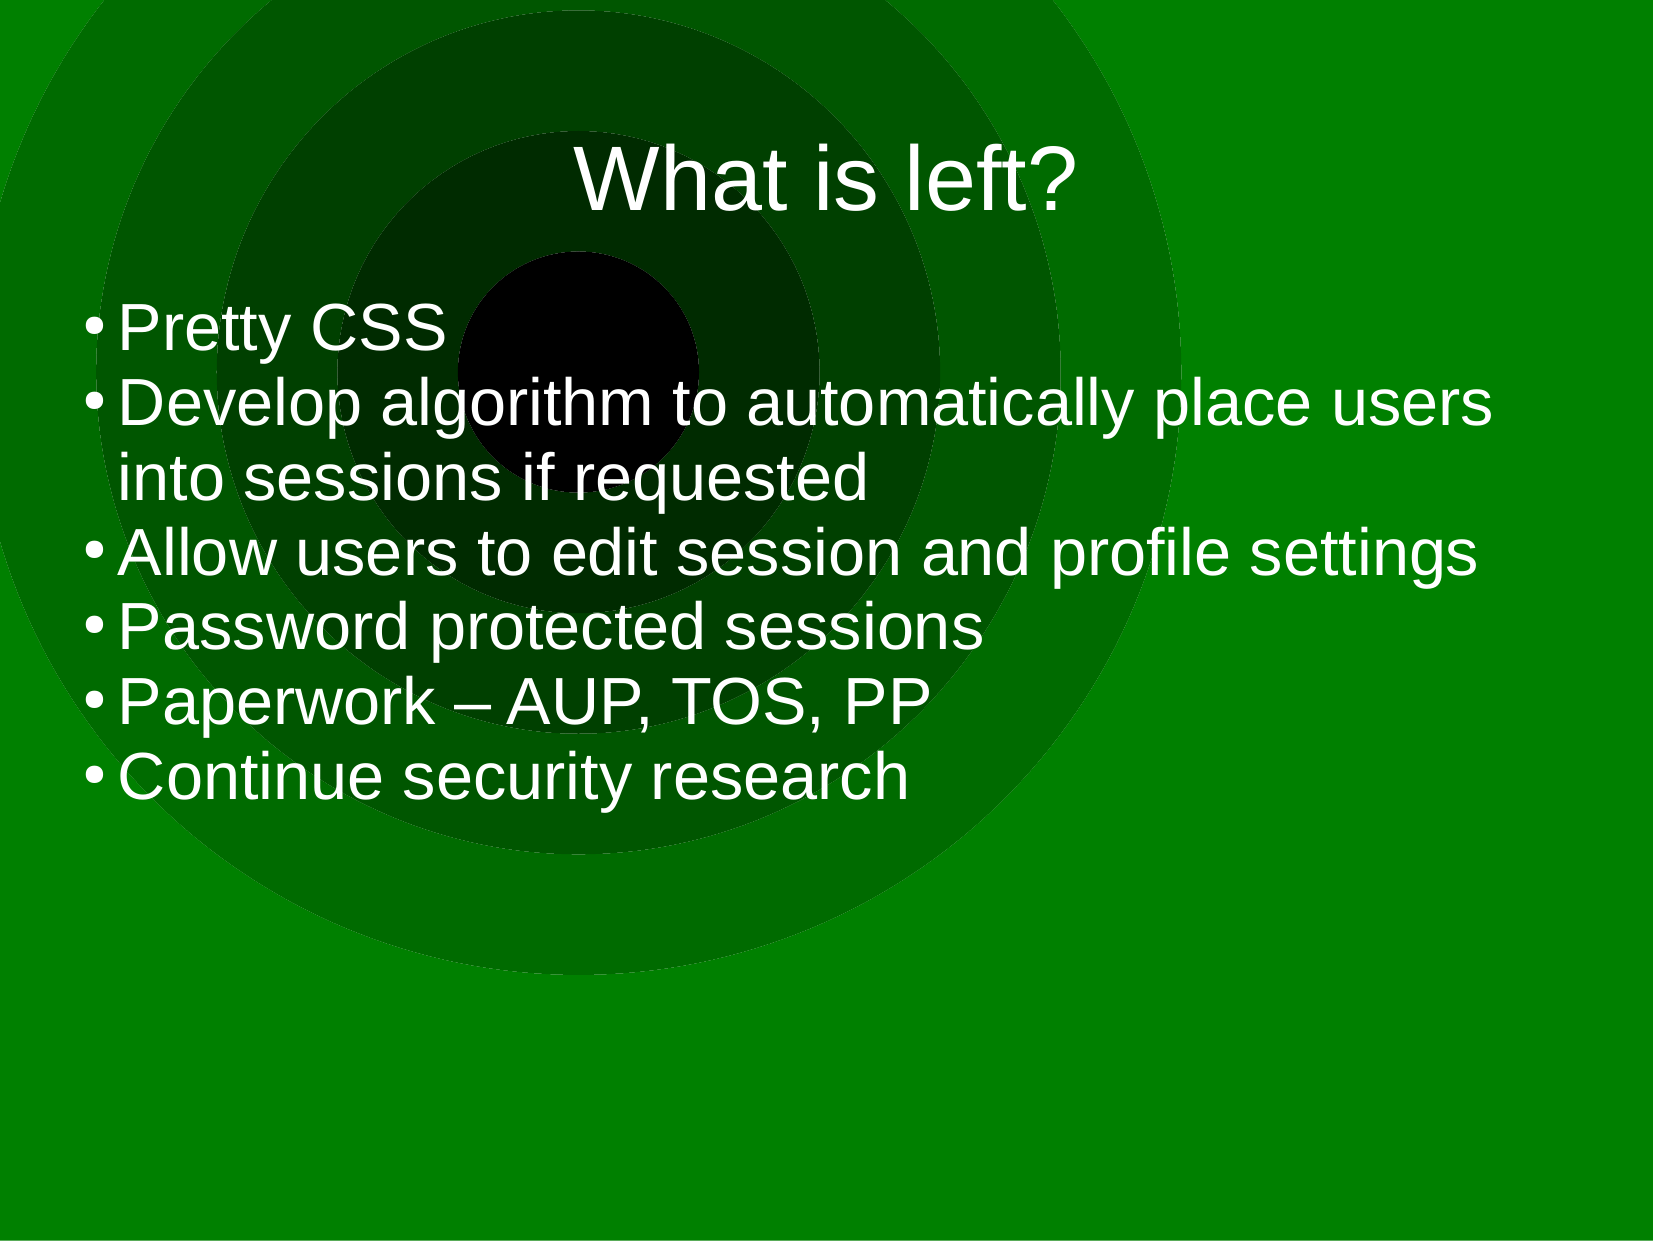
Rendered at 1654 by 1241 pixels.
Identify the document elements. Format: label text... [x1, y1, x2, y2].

title What is left? [82, 75, 1571, 283]
subtitle Pretty CSS Develop algorithm to automatically place users into sessions if requested Allow users to edit session and profile settings Password protected sessions Paperwork – AUP, TOS, PP Continue security research [82, 290, 1571, 1109]
